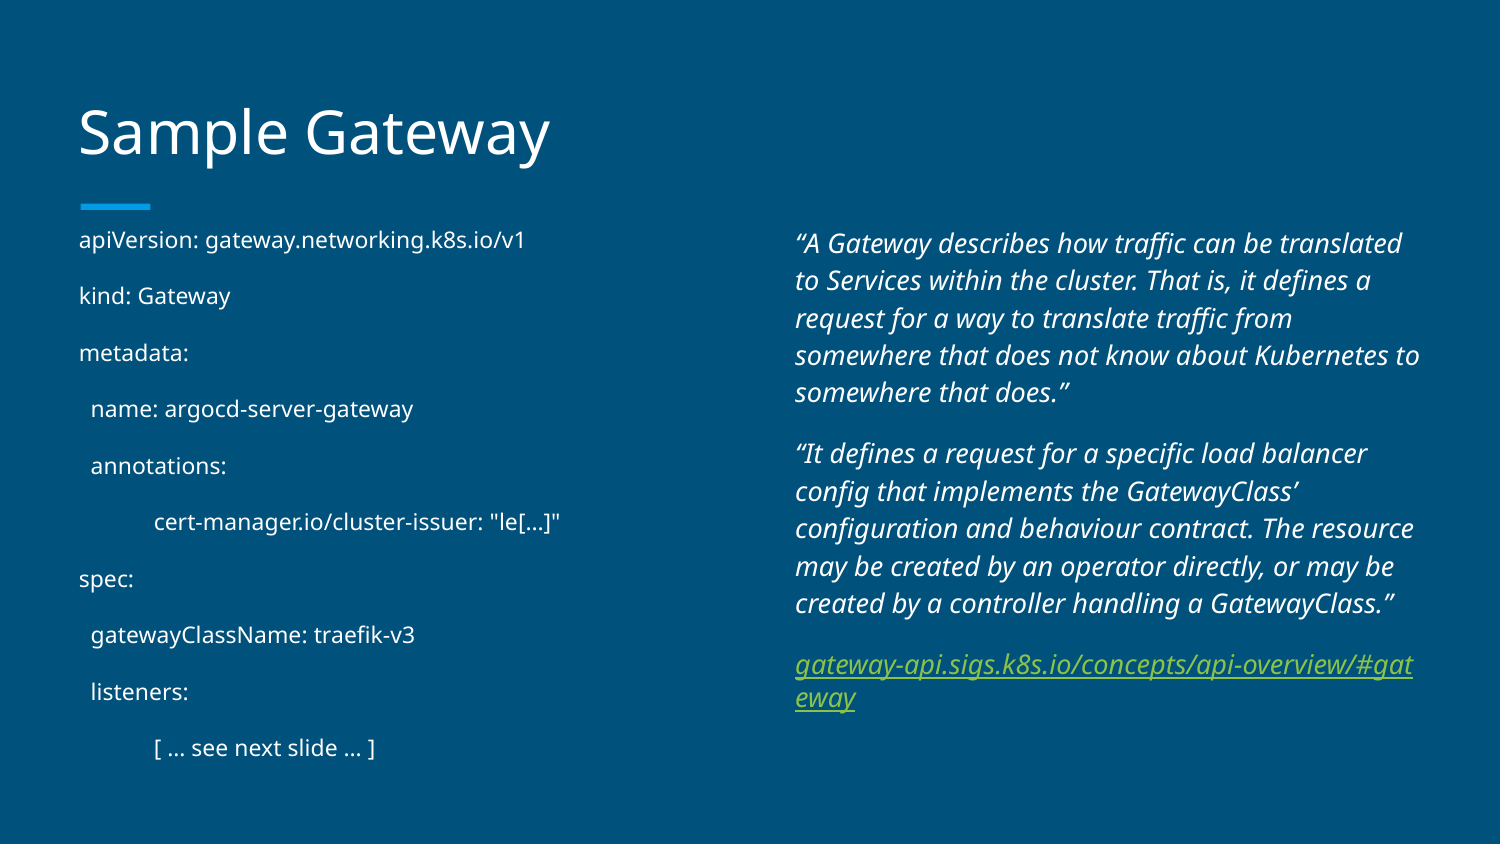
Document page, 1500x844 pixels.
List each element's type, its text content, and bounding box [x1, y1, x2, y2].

list apiVersion: gateway.networking.k8s.io/v1 kind: Gateway metadata: name: argocd-server-gateway annotations: cert-manager.io/cluster-issuer: "le[…]" spec: gatewayClassName: traefik-v3 listeners: [ … see next slide … ] [63, 206, 720, 750]
title Sample Gateway [63, 75, 1437, 188]
list “A Gateway describes how traffic can be translated to Services within the cluster. That is, it defines a request for a way to translate traffic from somewhere that does not know about Kubernetes to somewhere that does.” “It defines a request for a specific load balancer config that implements the GatewayClass’ configuration and behaviour contract. The resource may be created by an operator directly, or may be created by a controller handling a GatewayClass.” gateway-api.sigs.k8s.io/concepts/api-overview/#gateway [780, 206, 1437, 750]
